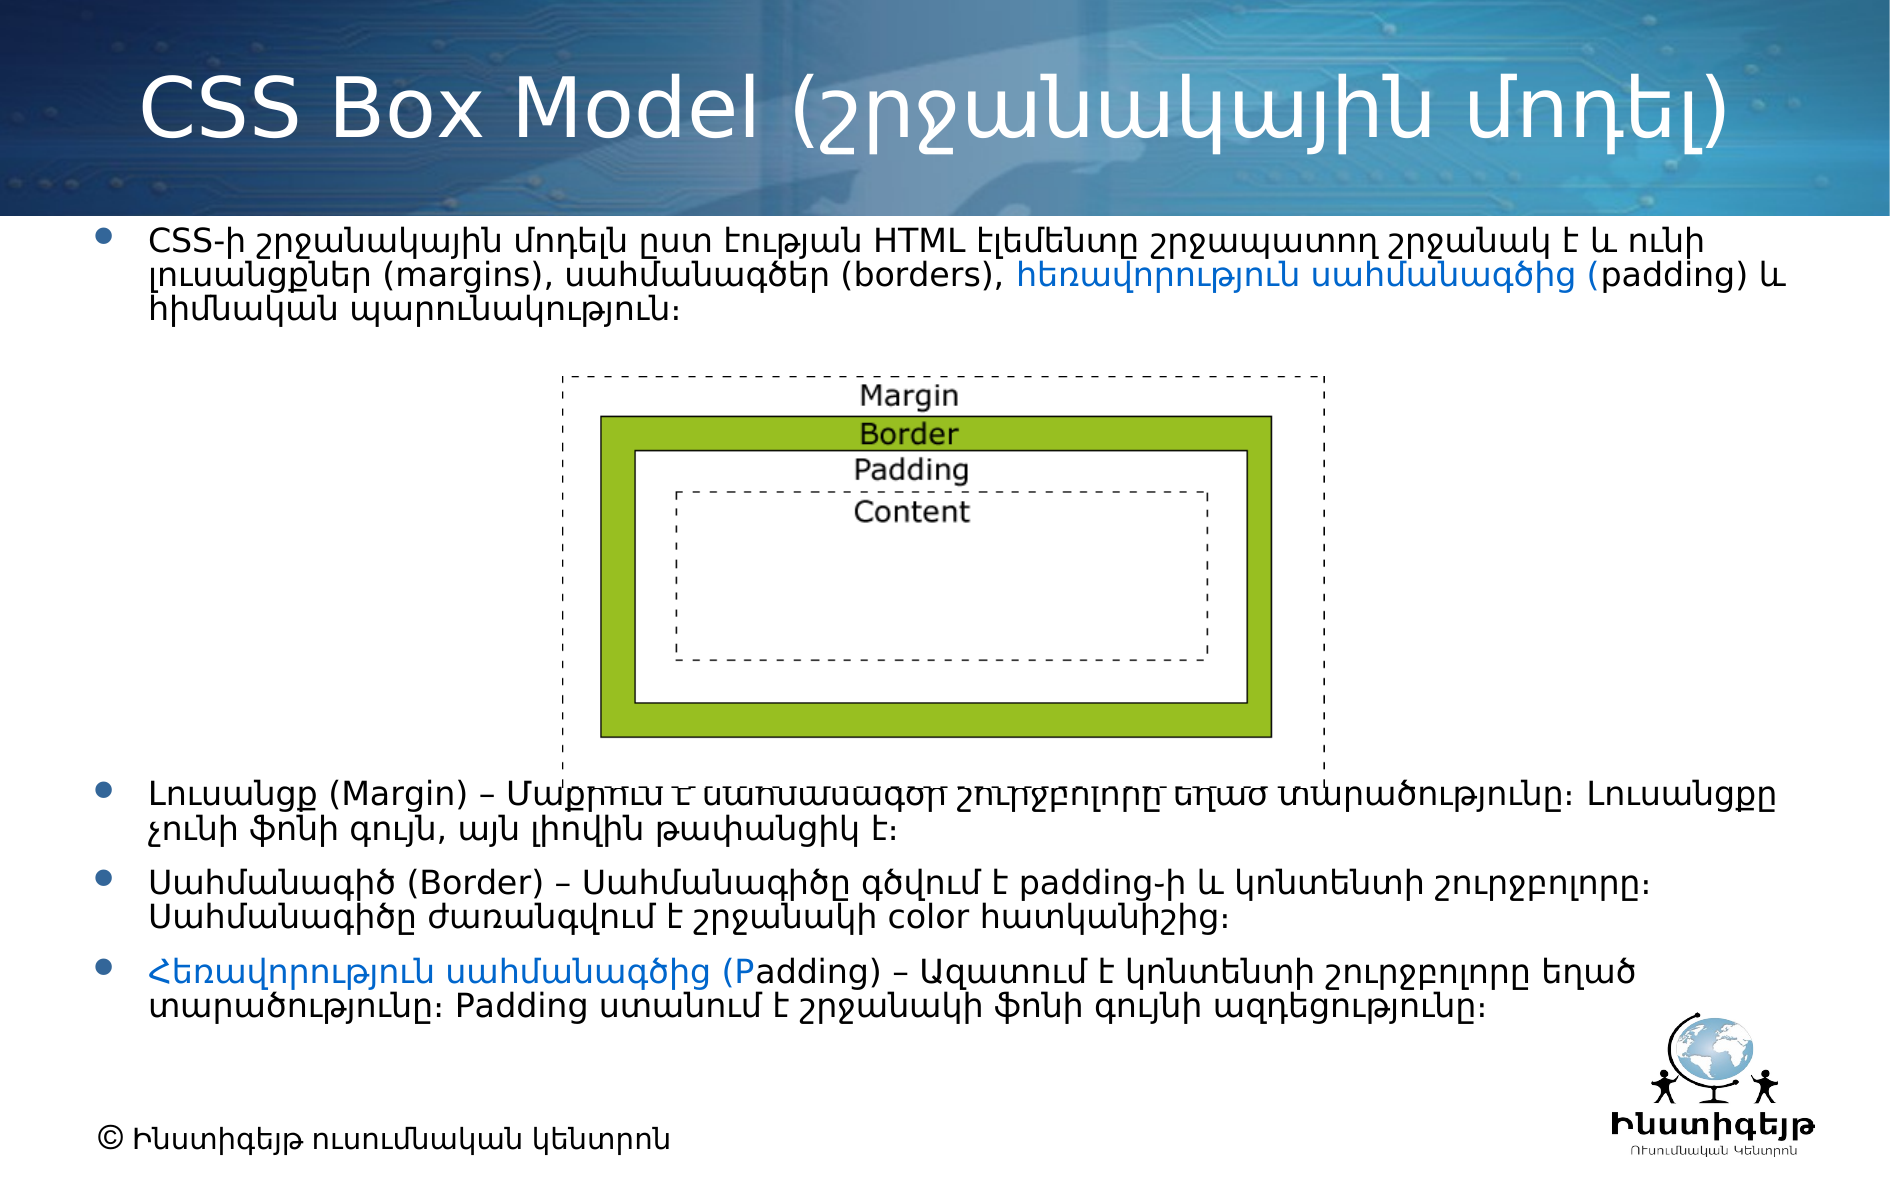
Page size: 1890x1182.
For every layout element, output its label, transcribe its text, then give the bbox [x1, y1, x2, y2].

list CSS-ի շրջանակային մոդելն ըստ էության HTML էլեմենտը շրջապատող շրջանակ է և ունի լուսանցքներ (margins), սահմանագծեր (borders), հեռավորություն սահմանագծից (padding) և հիմնական պարունակություն։ Լուսանցք (Margin) – Մաքրում է սահմանագծի շուրջբոլորը եղած տարածությունը։ Լուսանցքը չունի ֆոնի գույն, այն լիովին թափանցիկ է։ Սահմանագիծ (Border) – Սահմանագիծը գծվում է padding֊ի և կոնտենտի շուրջբոլորը։ Սահմանագիծը ժառանգվում է շրջանակի color հատկանիշից։ Հեռավորություն սահմանագծից (Padding) – Ազատում է կոնտենտի շուրջբոլորը եղած տարածությունը։ Padding ստանում է շրջանակի ֆոնի գույնի ազդեցությունը։ [93, 224, 1820, 250]
picture [0, 0, 1890, 216]
picture [562, 376, 1326, 788]
picture [1612, 1012, 1815, 1157]
text_box CSS Box Model (շրջանակային մոդել) [138, 82, 1801, 96]
